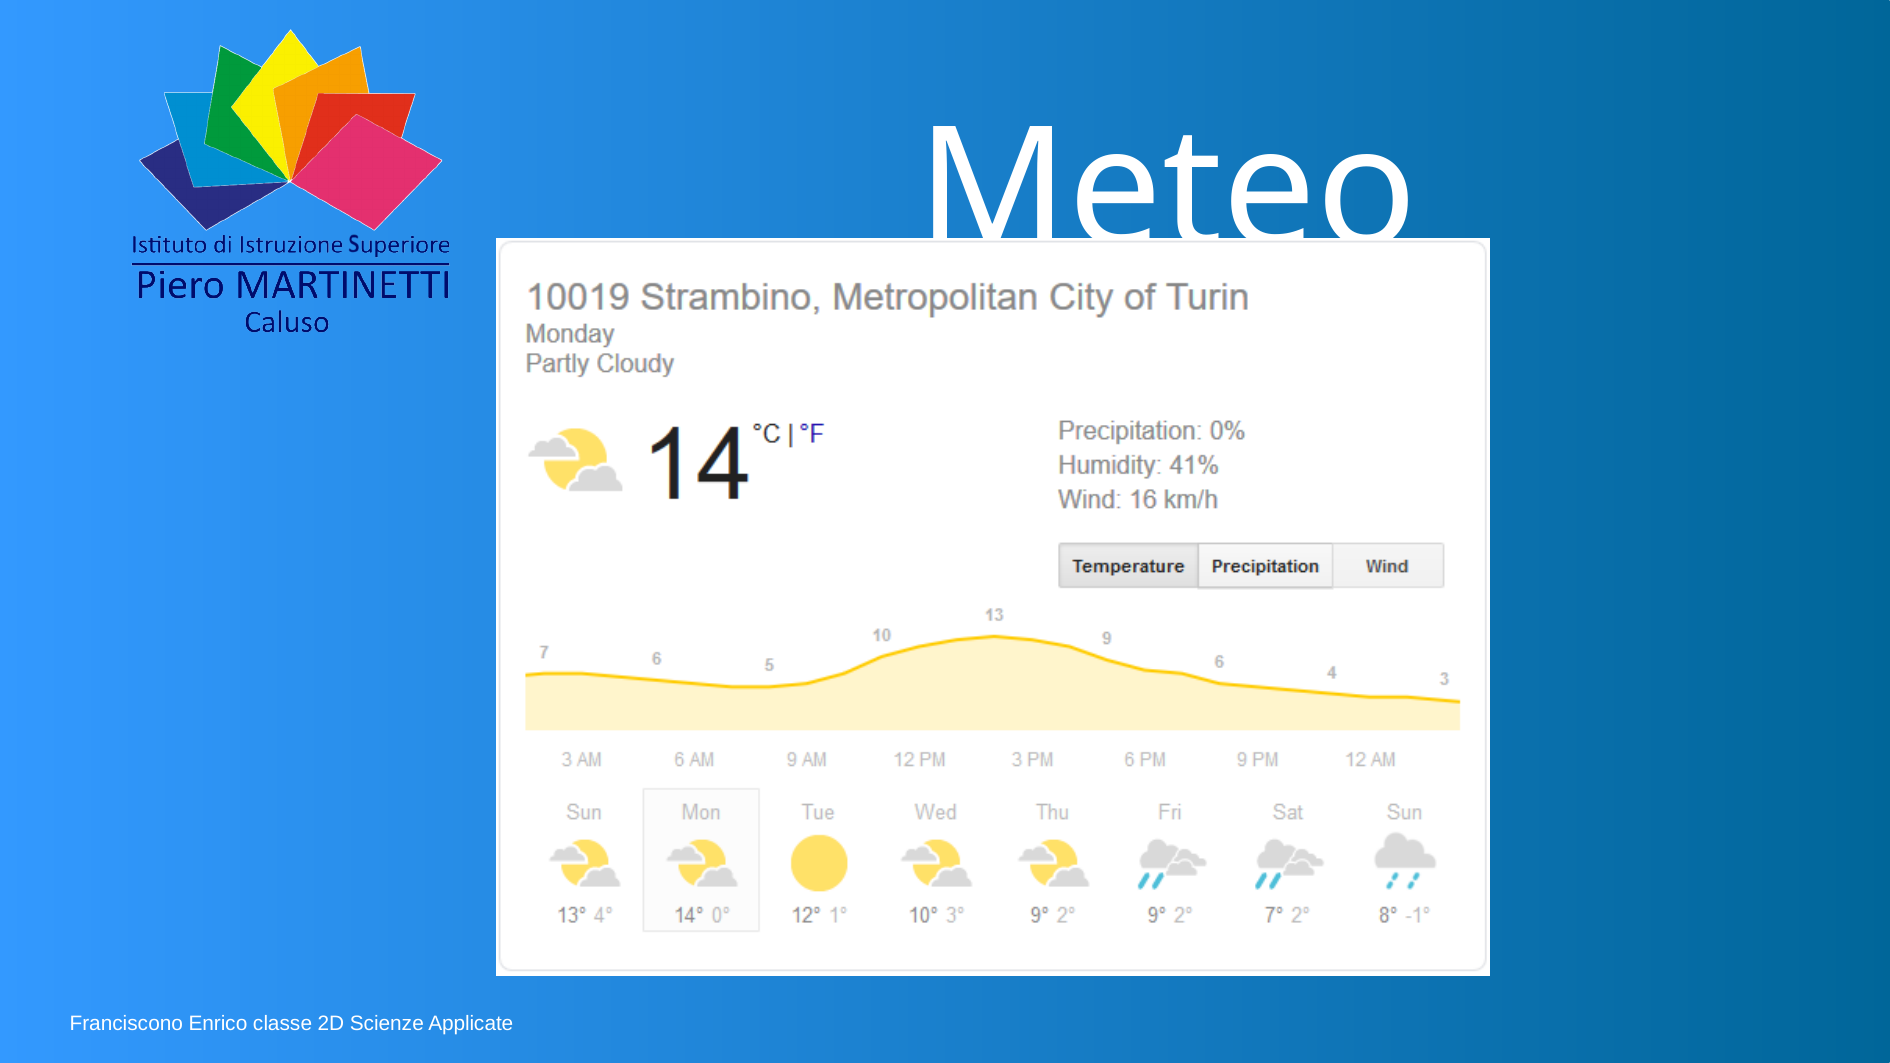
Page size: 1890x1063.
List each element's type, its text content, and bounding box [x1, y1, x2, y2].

picture [0, 23, 1490, 976]
text_box Meteo [591, 59, 1760, 268]
text_box Franciscono Enrico classe 2D Scienze Applicate [54, 1004, 628, 1063]
